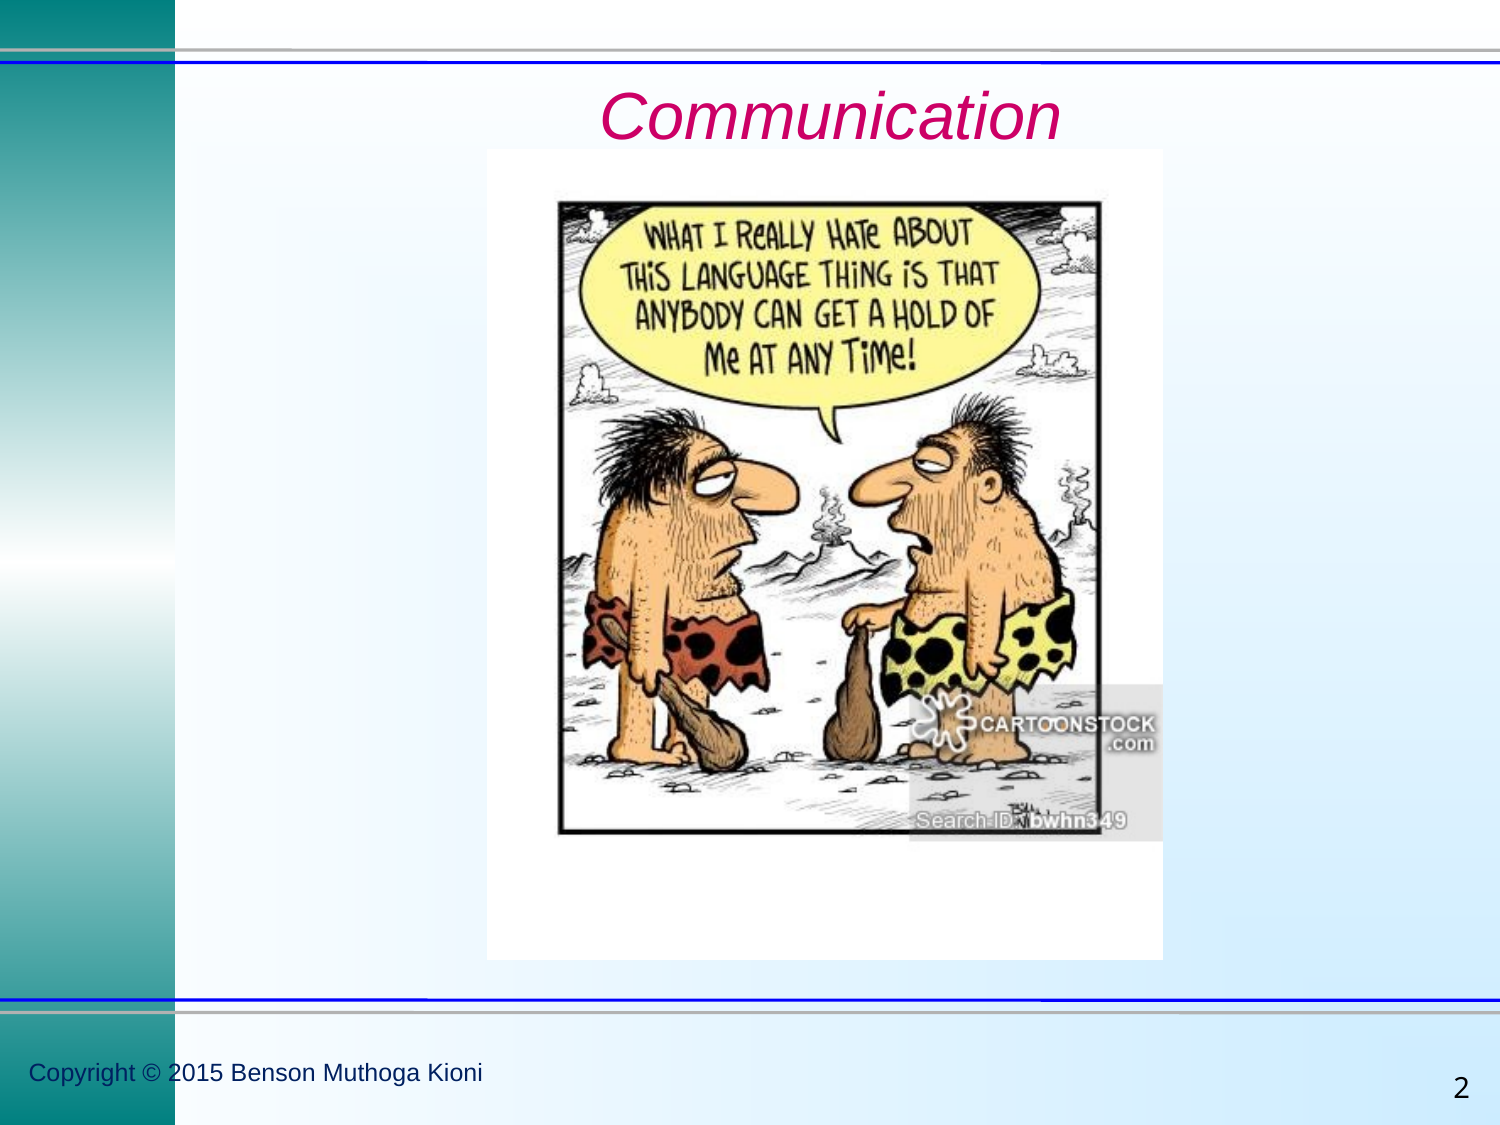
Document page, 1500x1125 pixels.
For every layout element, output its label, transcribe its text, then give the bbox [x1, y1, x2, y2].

picture [175, 1002, 1500, 1011]
text_box Communication [212, 75, 1450, 151]
picture [175, 1015, 1500, 1125]
picture [175, 52, 1500, 61]
picture [175, 65, 1500, 998]
picture [175, 0, 1500, 48]
